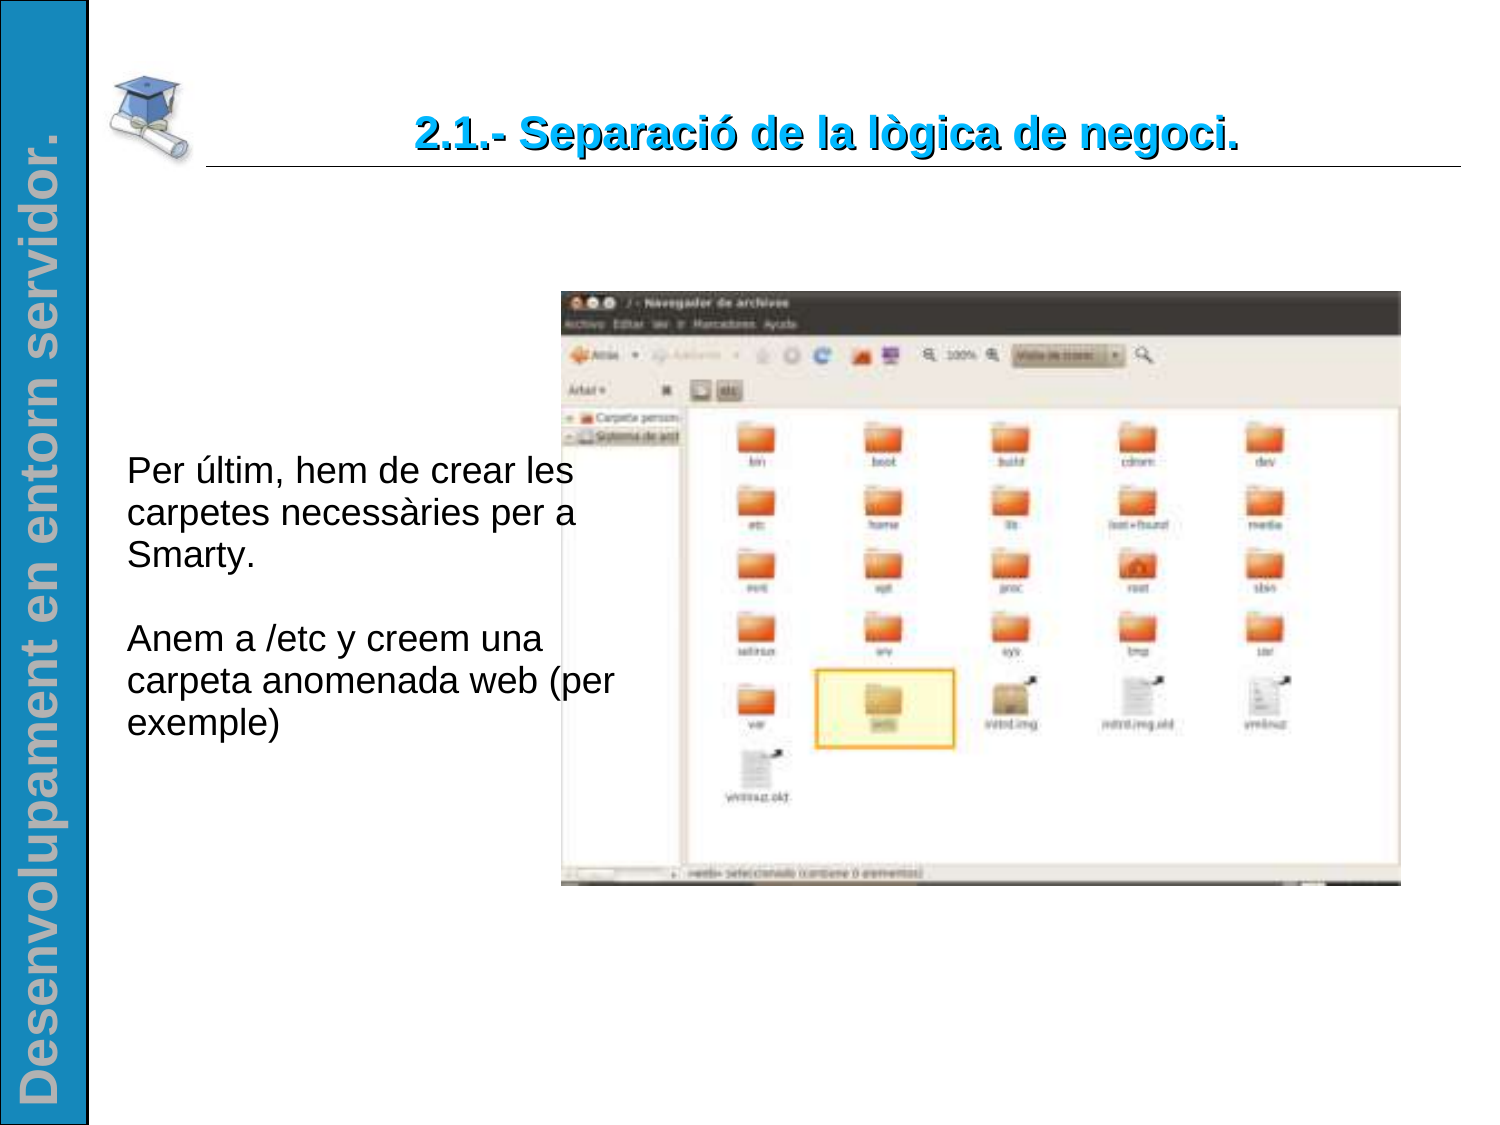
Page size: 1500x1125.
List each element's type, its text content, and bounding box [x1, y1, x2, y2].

title 2.1.- Separació de la lògica de negoci. [206, 88, 1447, 178]
text_box Per últim, hem de crear les carpetes necessàries per a Smarty. Anem a /etc y creem una carpeta anomenada web (per exemple) [112, 441, 650, 751]
picture [561, 291, 1401, 886]
picture [93, 61, 206, 174]
